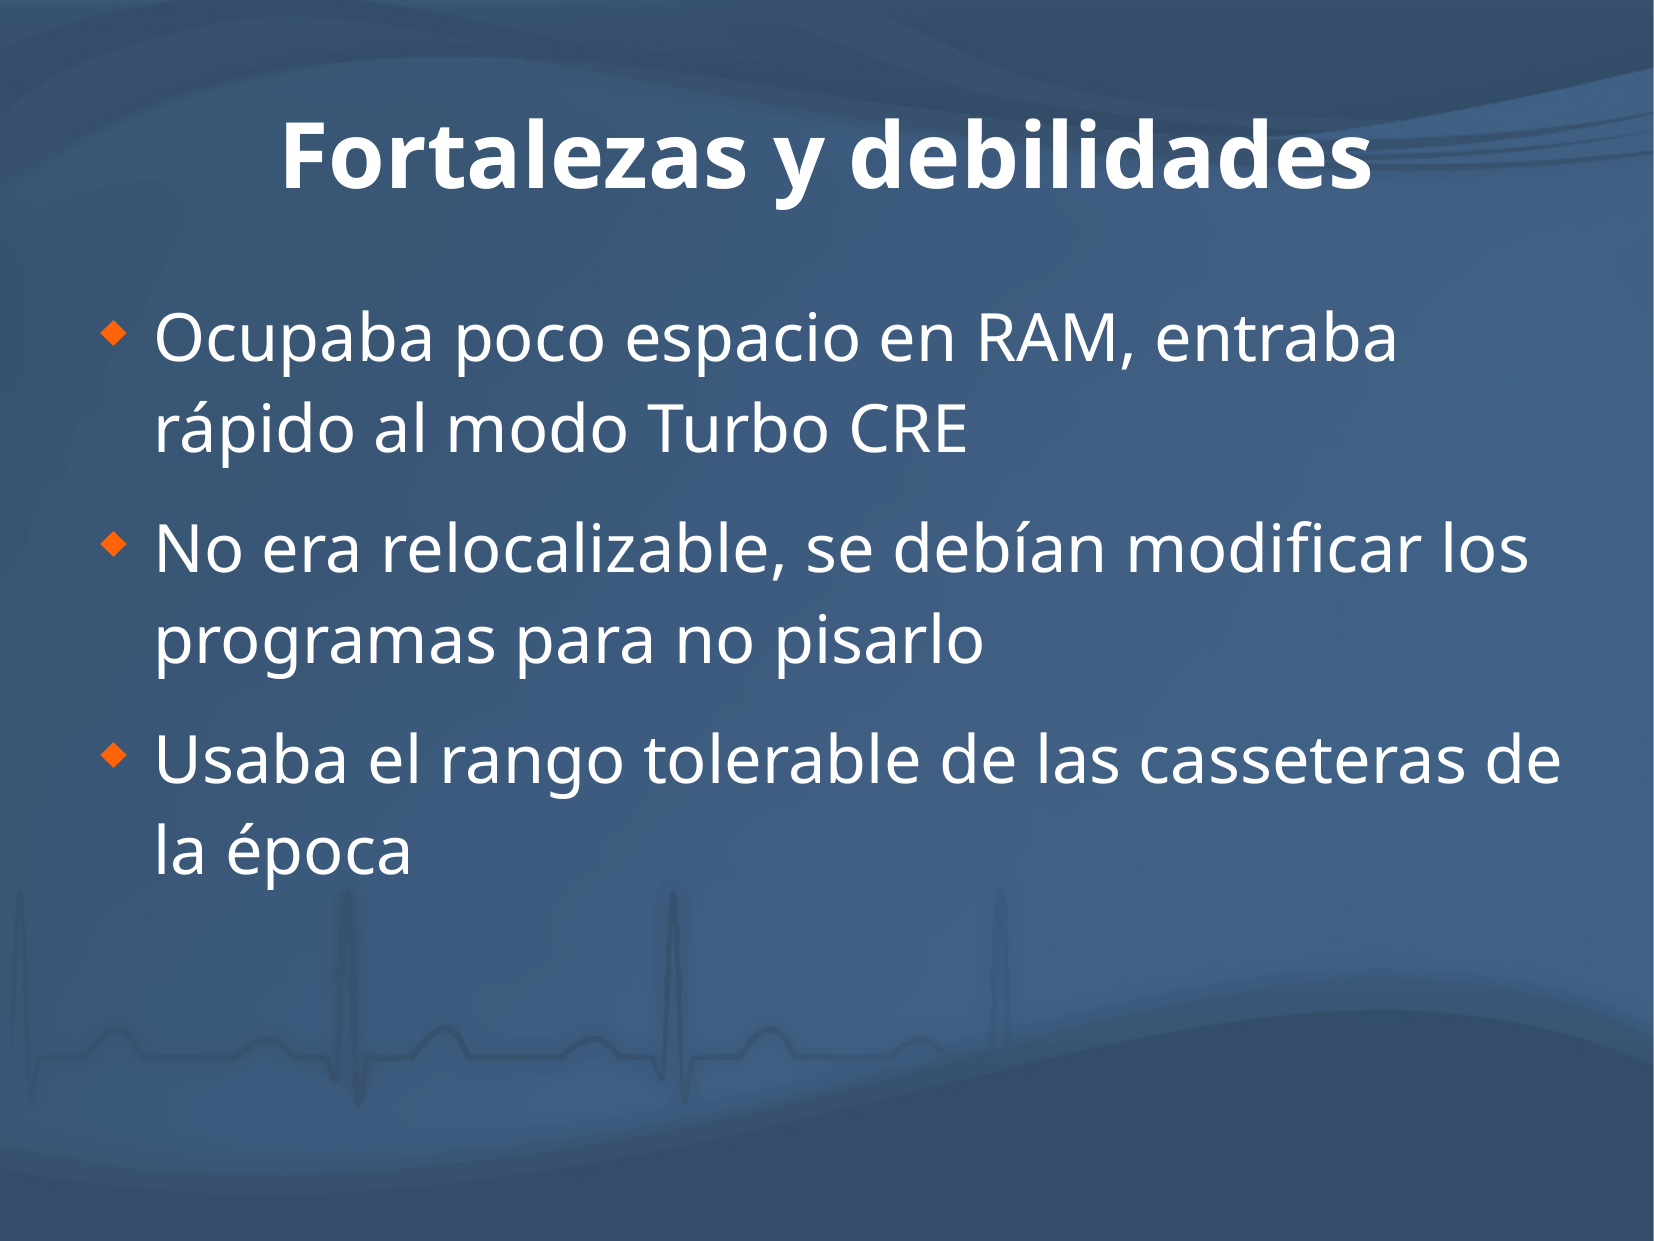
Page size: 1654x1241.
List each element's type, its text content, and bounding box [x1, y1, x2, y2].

list Ocupaba poco espacio en RAM, entraba rápido al modo Turbo CRE No era relocalizable, se debían modificar los programas para no pisarlo Usaba el rango tolerable de las casseteras de la época [82, 290, 1571, 1109]
title Fortalezas y debilidades [82, 49, 1571, 257]
picture [0, 0, 1654, 1241]
